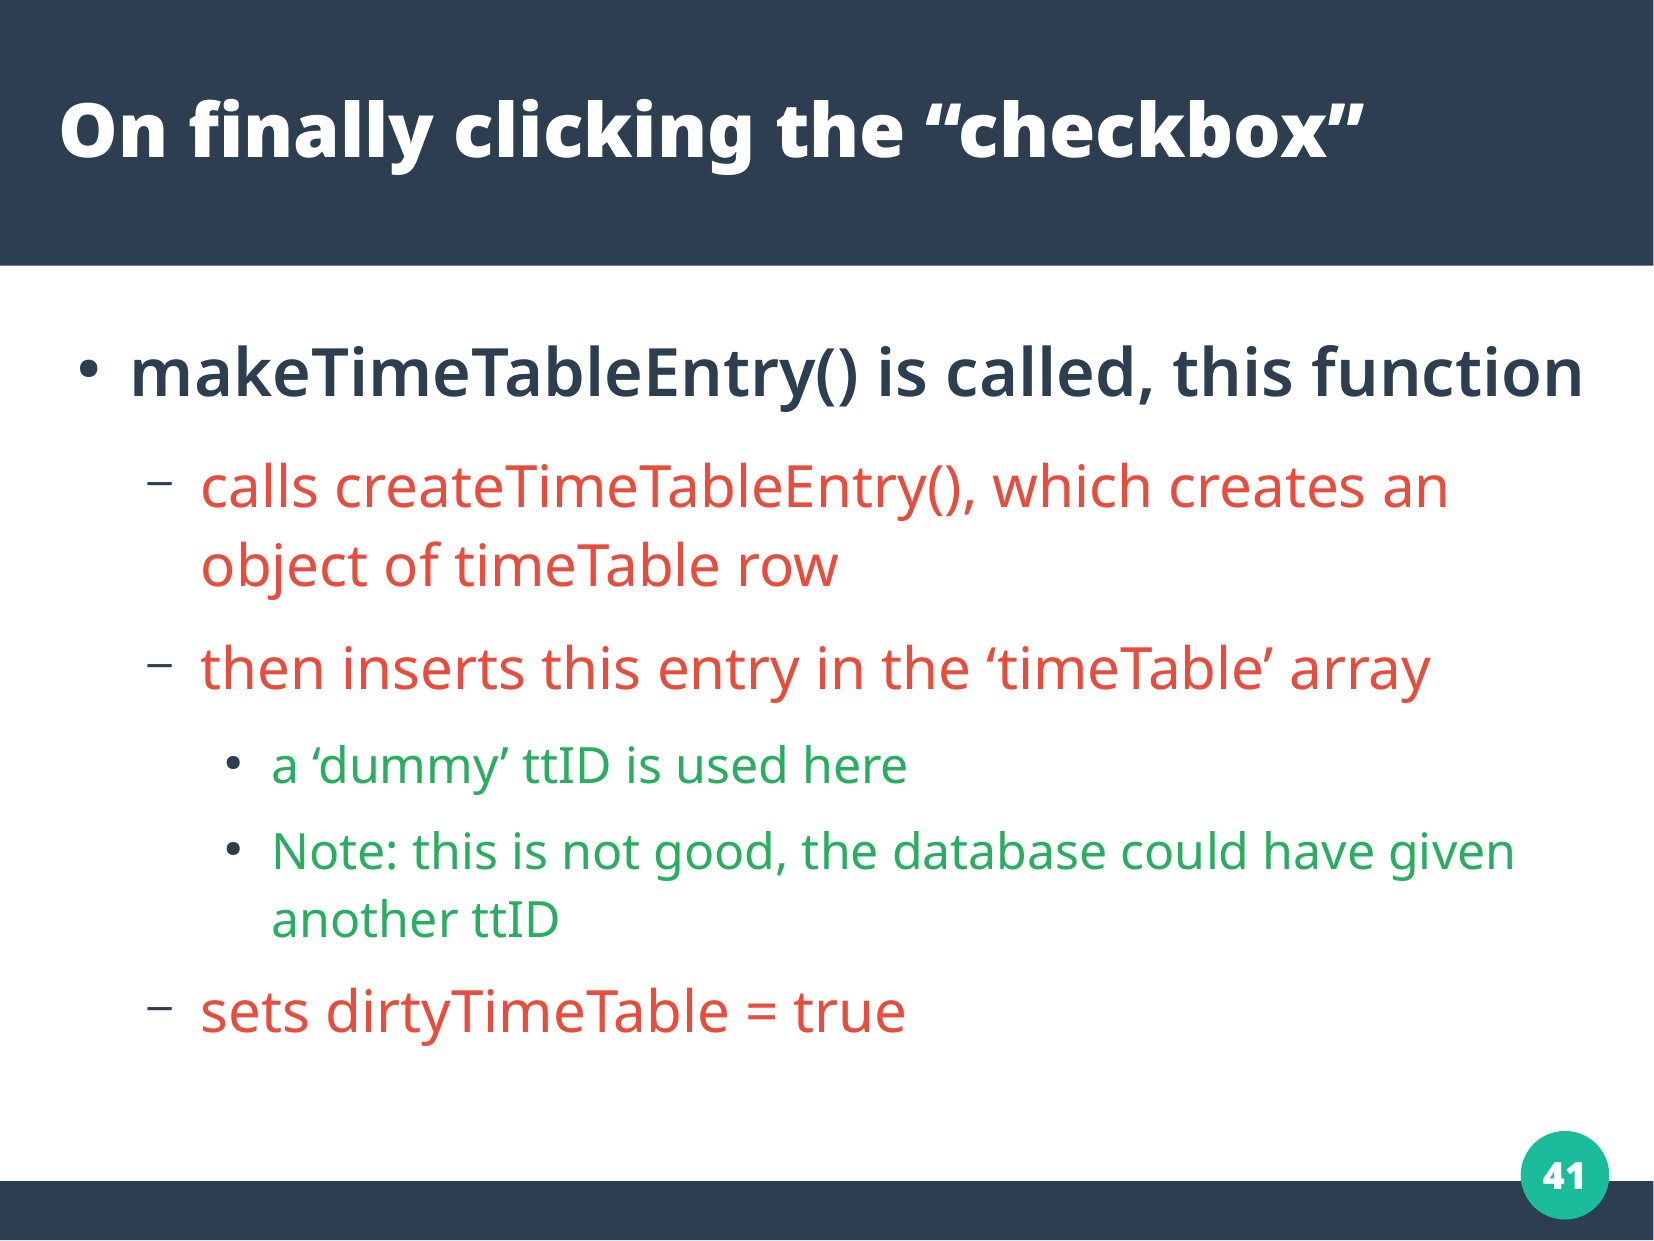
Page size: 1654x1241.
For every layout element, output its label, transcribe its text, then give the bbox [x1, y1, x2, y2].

list makeTimeTableEntry() is called, this function calls createTimeTableEntry(), which creates an object of timeTable row then inserts this entry in the ‘timeTable’ array a ‘dummy’ ttID is used here Note: this is not good, the database could have given another ttID sets dirtyTimeTable = true [59, 324, 1595, 1152]
title On finally clicking the “checkbox” [59, 49, 1595, 207]
